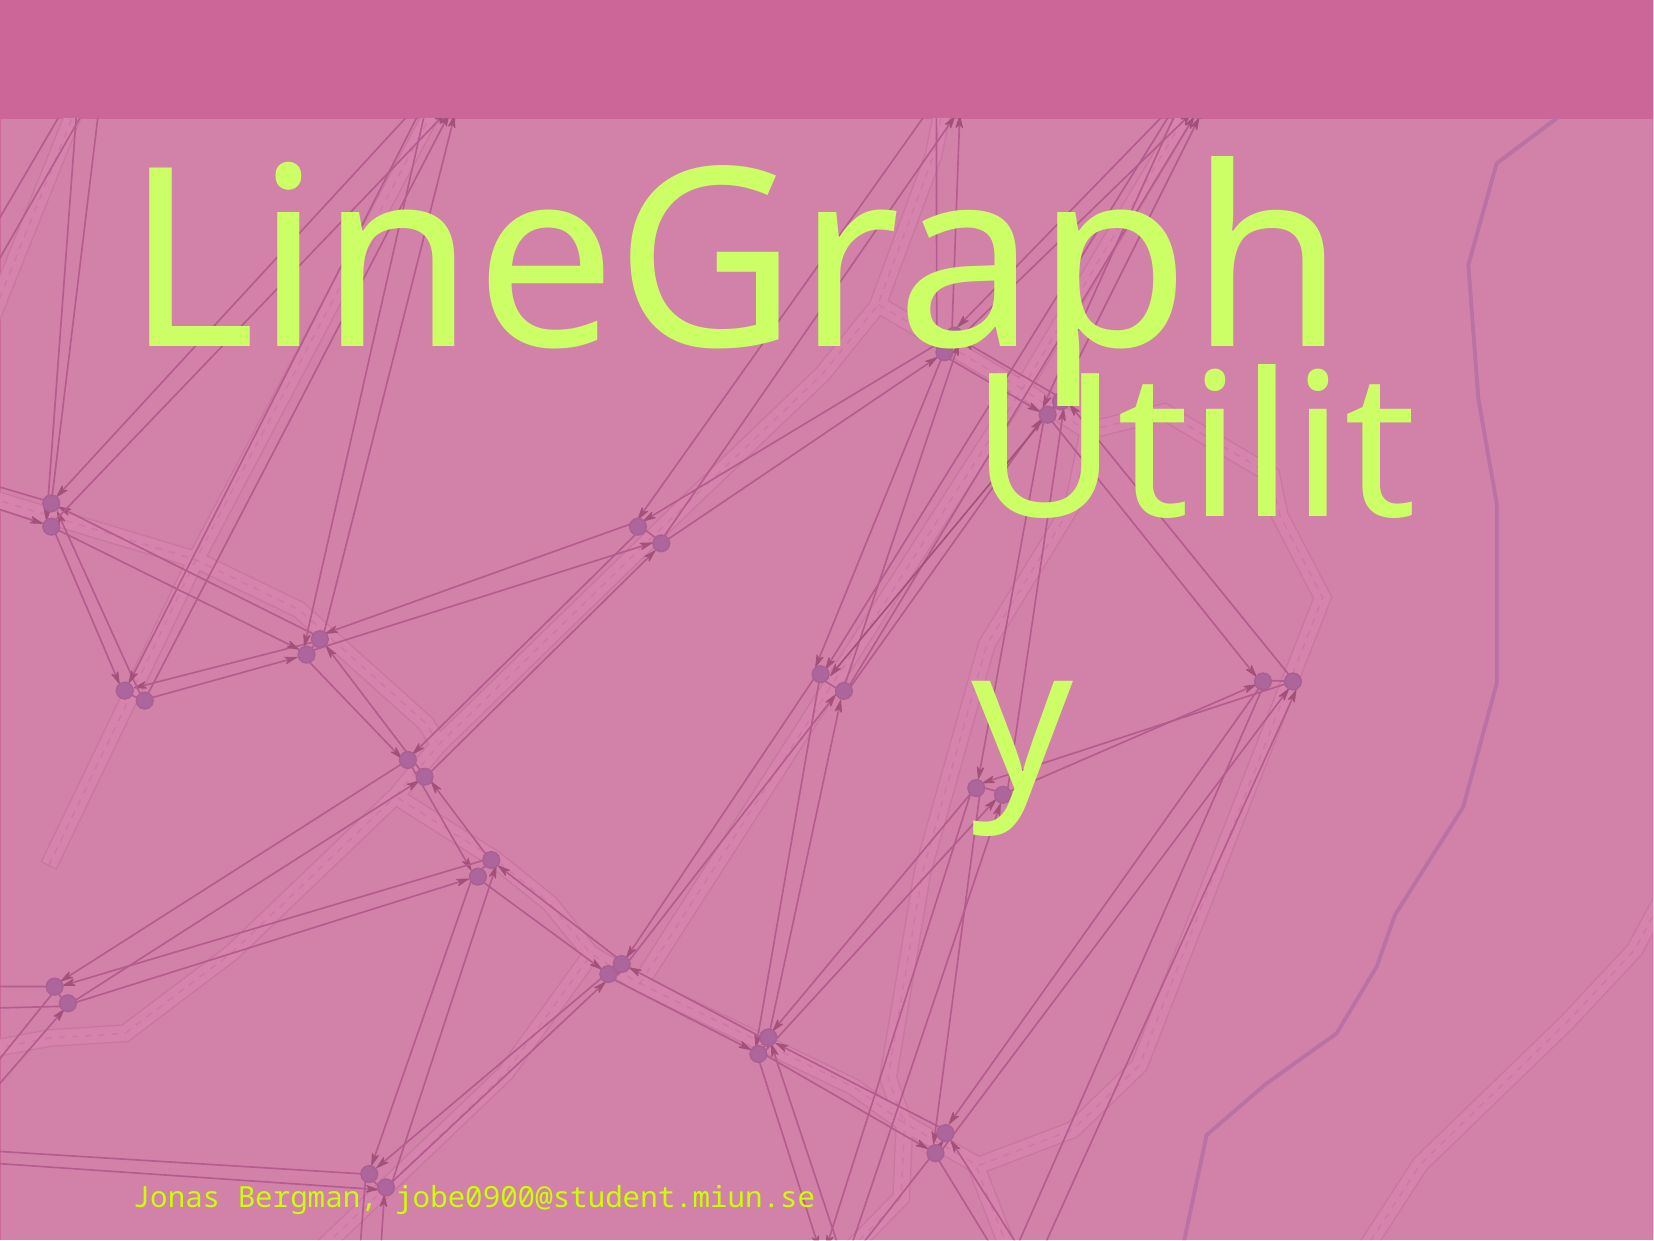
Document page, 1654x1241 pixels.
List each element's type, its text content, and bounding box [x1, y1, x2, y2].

text_box Jonas Bergman, jobe0900@student.miun.se [118, 1169, 831, 1220]
text_box LineGraph [110, 71, 1317, 467]
text_box Utility [956, 295, 1486, 615]
picture [0, 118, 1654, 1241]
